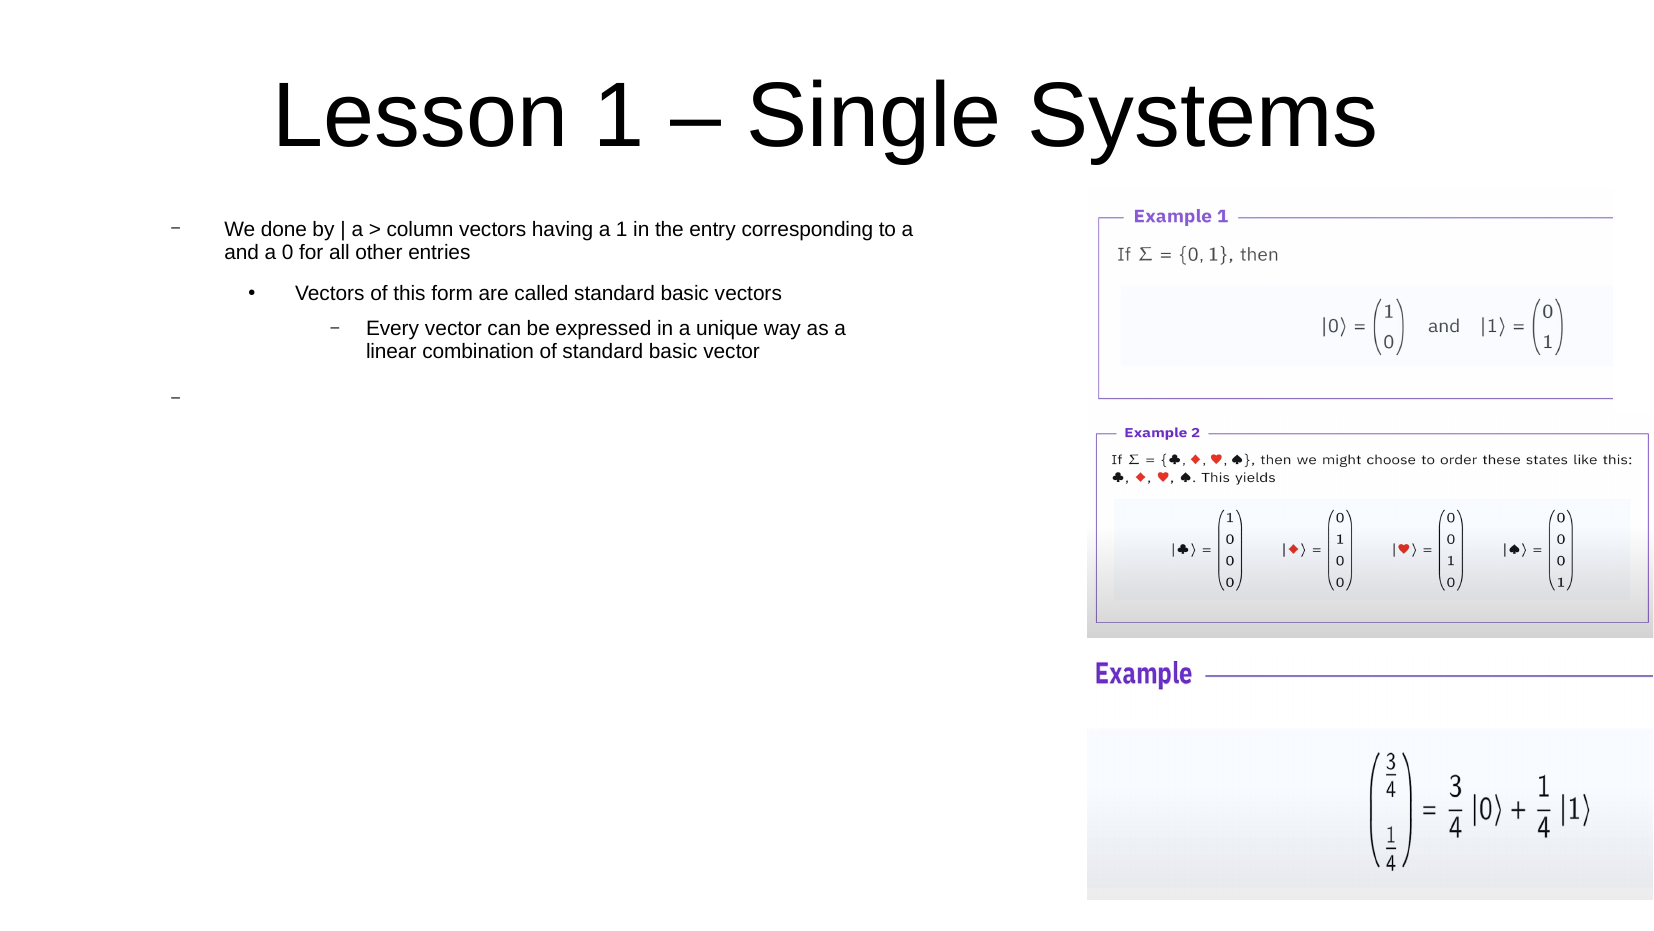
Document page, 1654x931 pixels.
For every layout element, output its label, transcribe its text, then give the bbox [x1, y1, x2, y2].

picture [1087, 187, 1654, 638]
title Lesson 1 – Single Systems [82, 37, 1571, 193]
picture [1087, 656, 1653, 901]
list We done by | a > column vectors having a 1 in the entry corresponding to a and a 0 for all other entries Vectors of this form are called standard basic vectors Every vector can be expressed in a unique way as a linear combination of standard basic vector [82, 217, 1613, 901]
